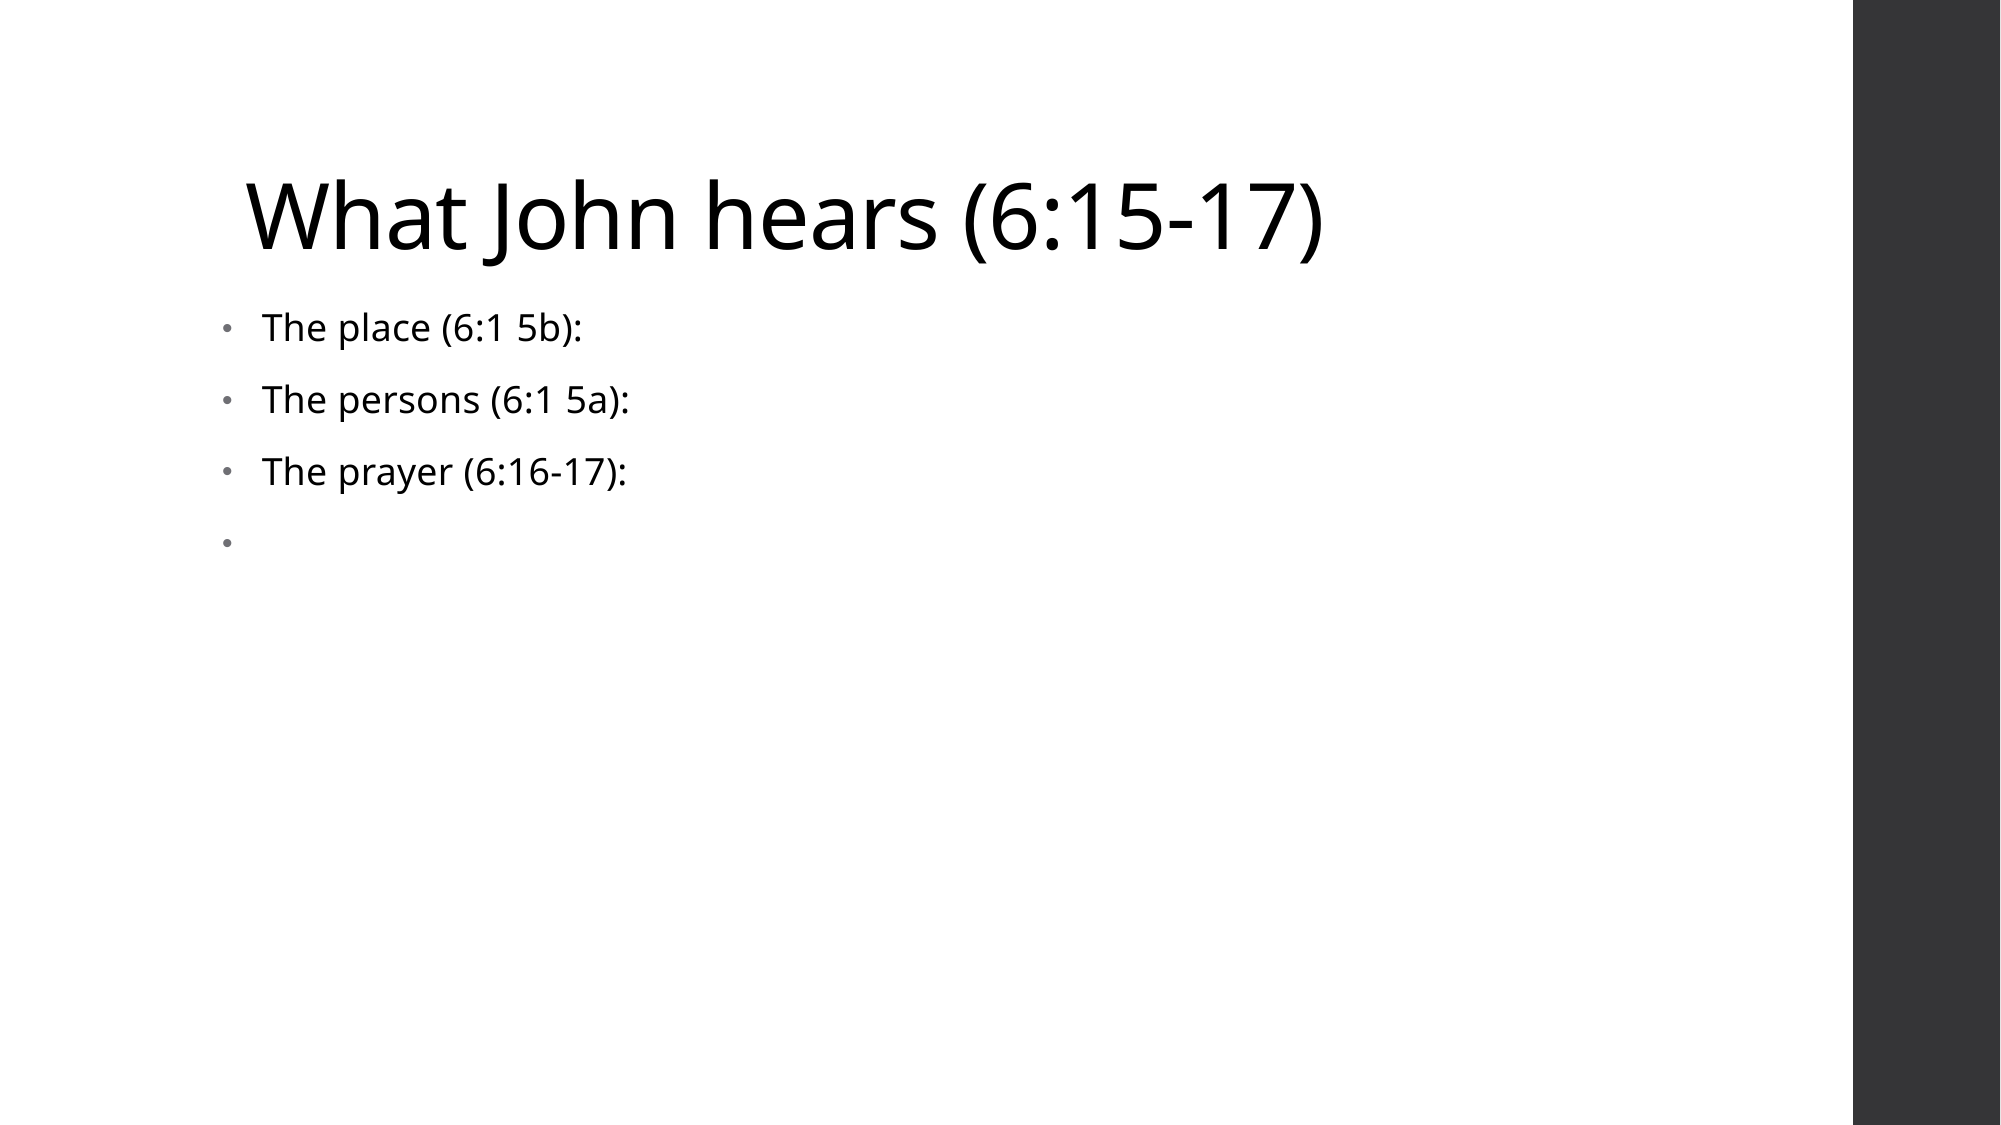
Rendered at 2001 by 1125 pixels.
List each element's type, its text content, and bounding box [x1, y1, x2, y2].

title What John hears (6:15-17) [206, 60, 1797, 278]
list The place (6:1 5b): The persons (6:1 5a): The prayer (6:16-17): [206, 299, 1617, 1014]
